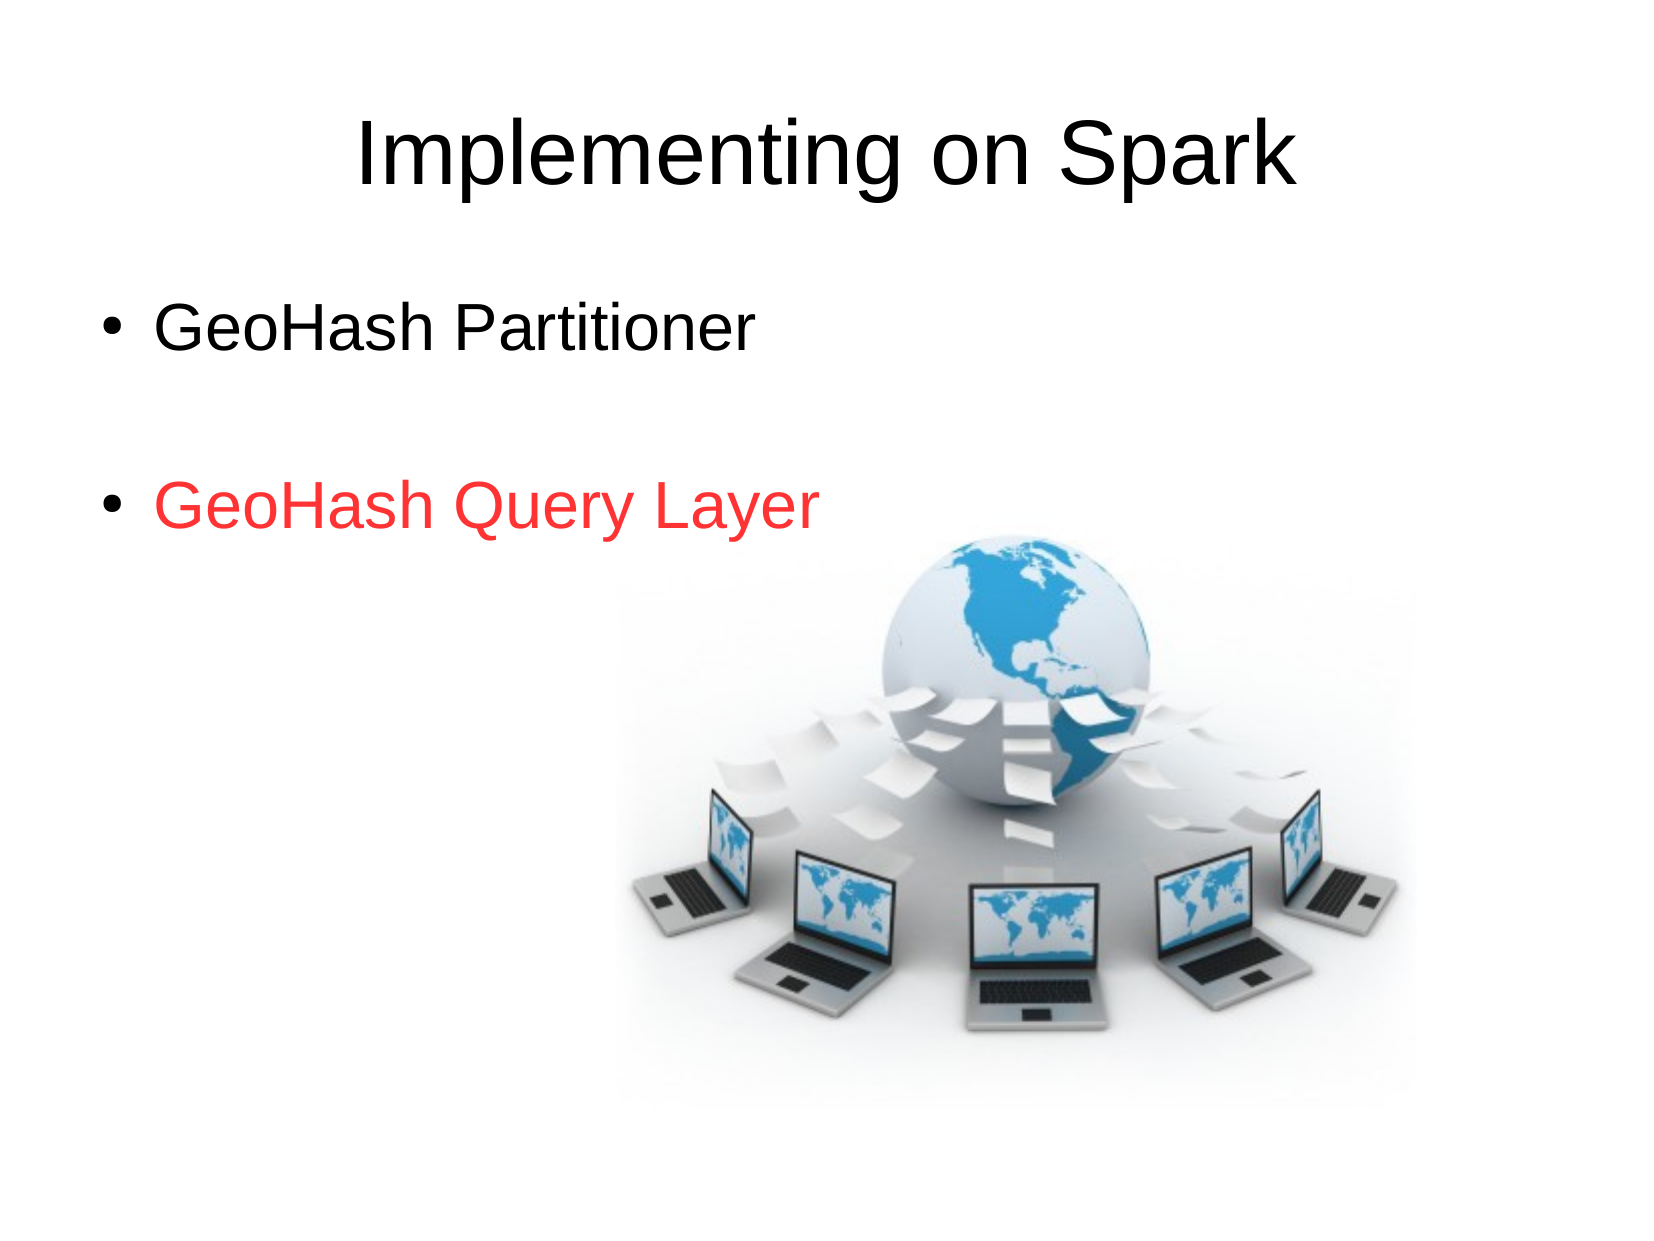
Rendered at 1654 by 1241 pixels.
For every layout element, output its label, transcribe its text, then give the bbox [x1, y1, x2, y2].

title Implementing on Spark [82, 49, 1571, 257]
picture [568, 1010, 1465, 1111]
list GeoHash Partitioner GeoHash Query Layer [82, 290, 1571, 1010]
